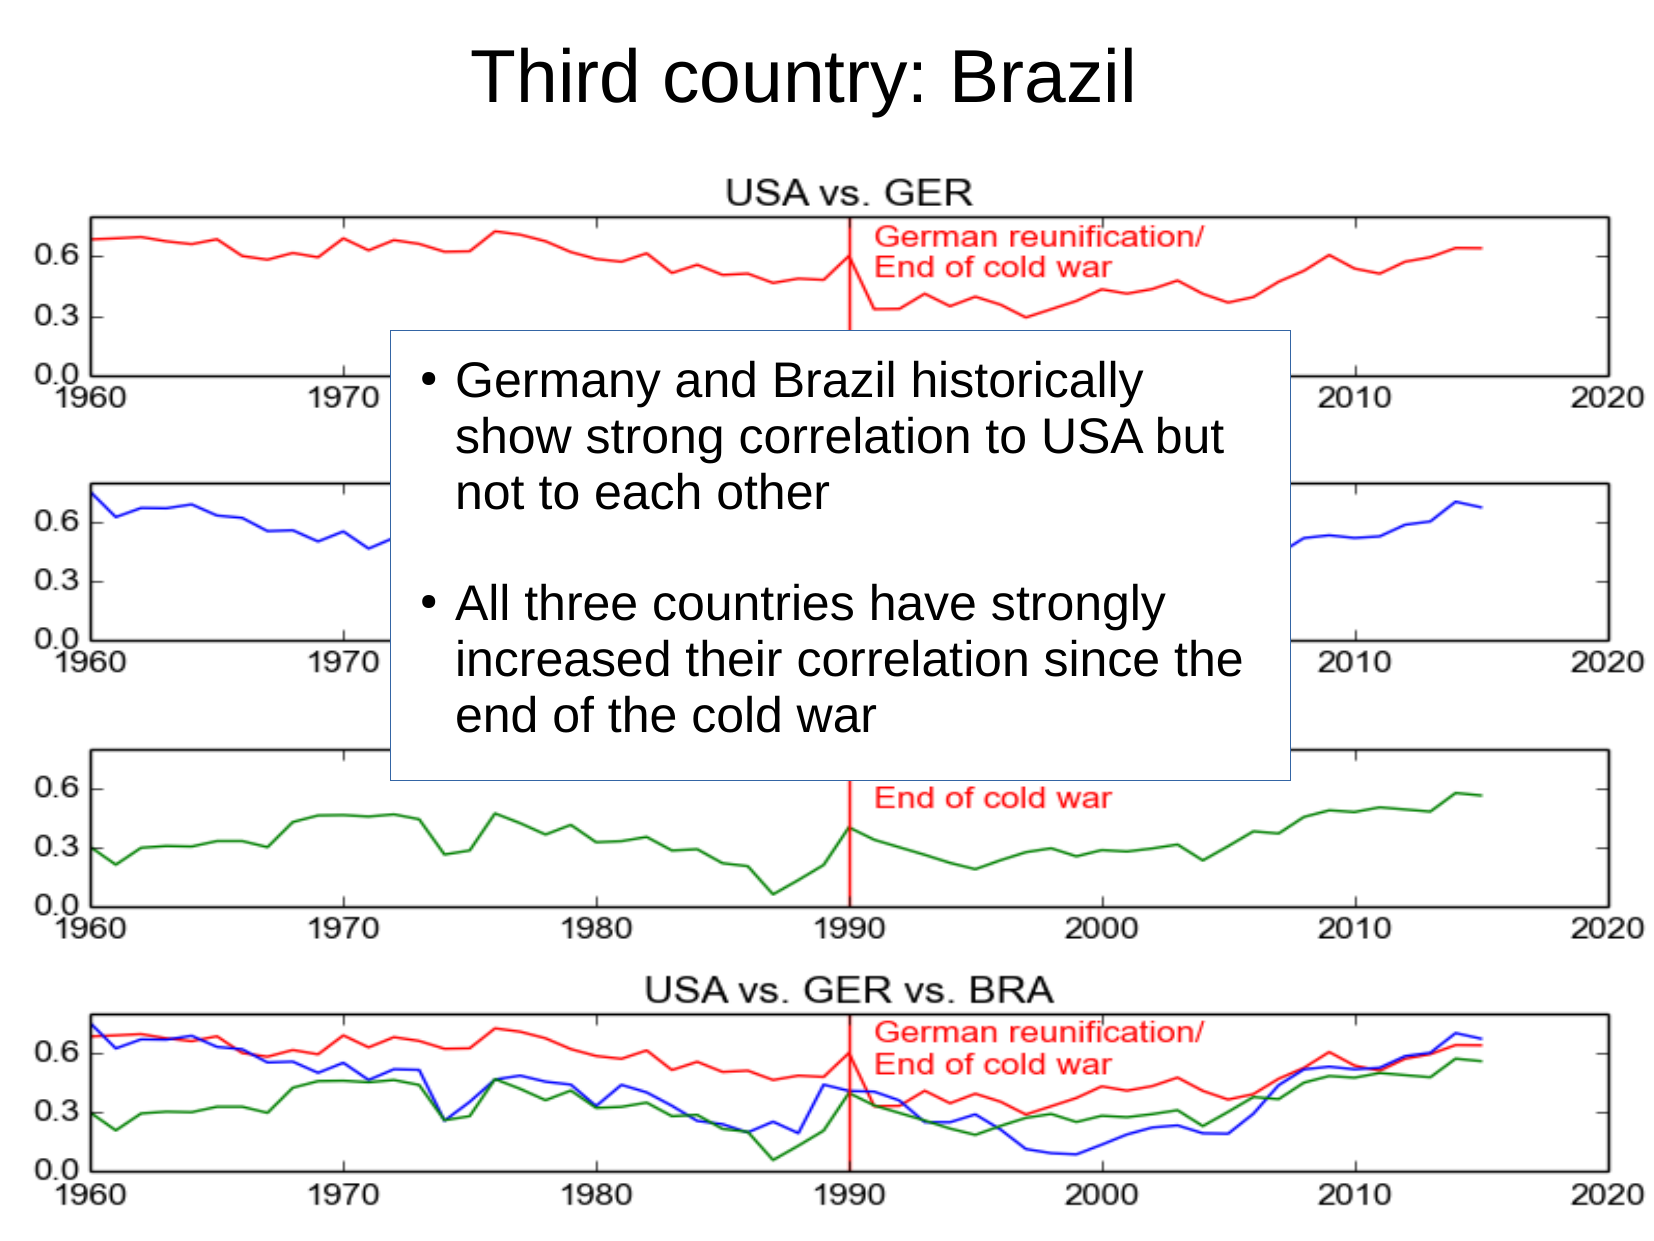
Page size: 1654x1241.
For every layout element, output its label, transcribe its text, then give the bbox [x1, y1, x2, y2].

picture [0, 147, 1654, 1241]
text_box [390, 330, 1291, 781]
title Third country: Brazil [60, 0, 1549, 147]
text_box Germany and Brazil historically show strong correlation to USA but not to each other All three countries have strongly increased their correlation since the end of the cold war [405, 345, 1276, 754]
